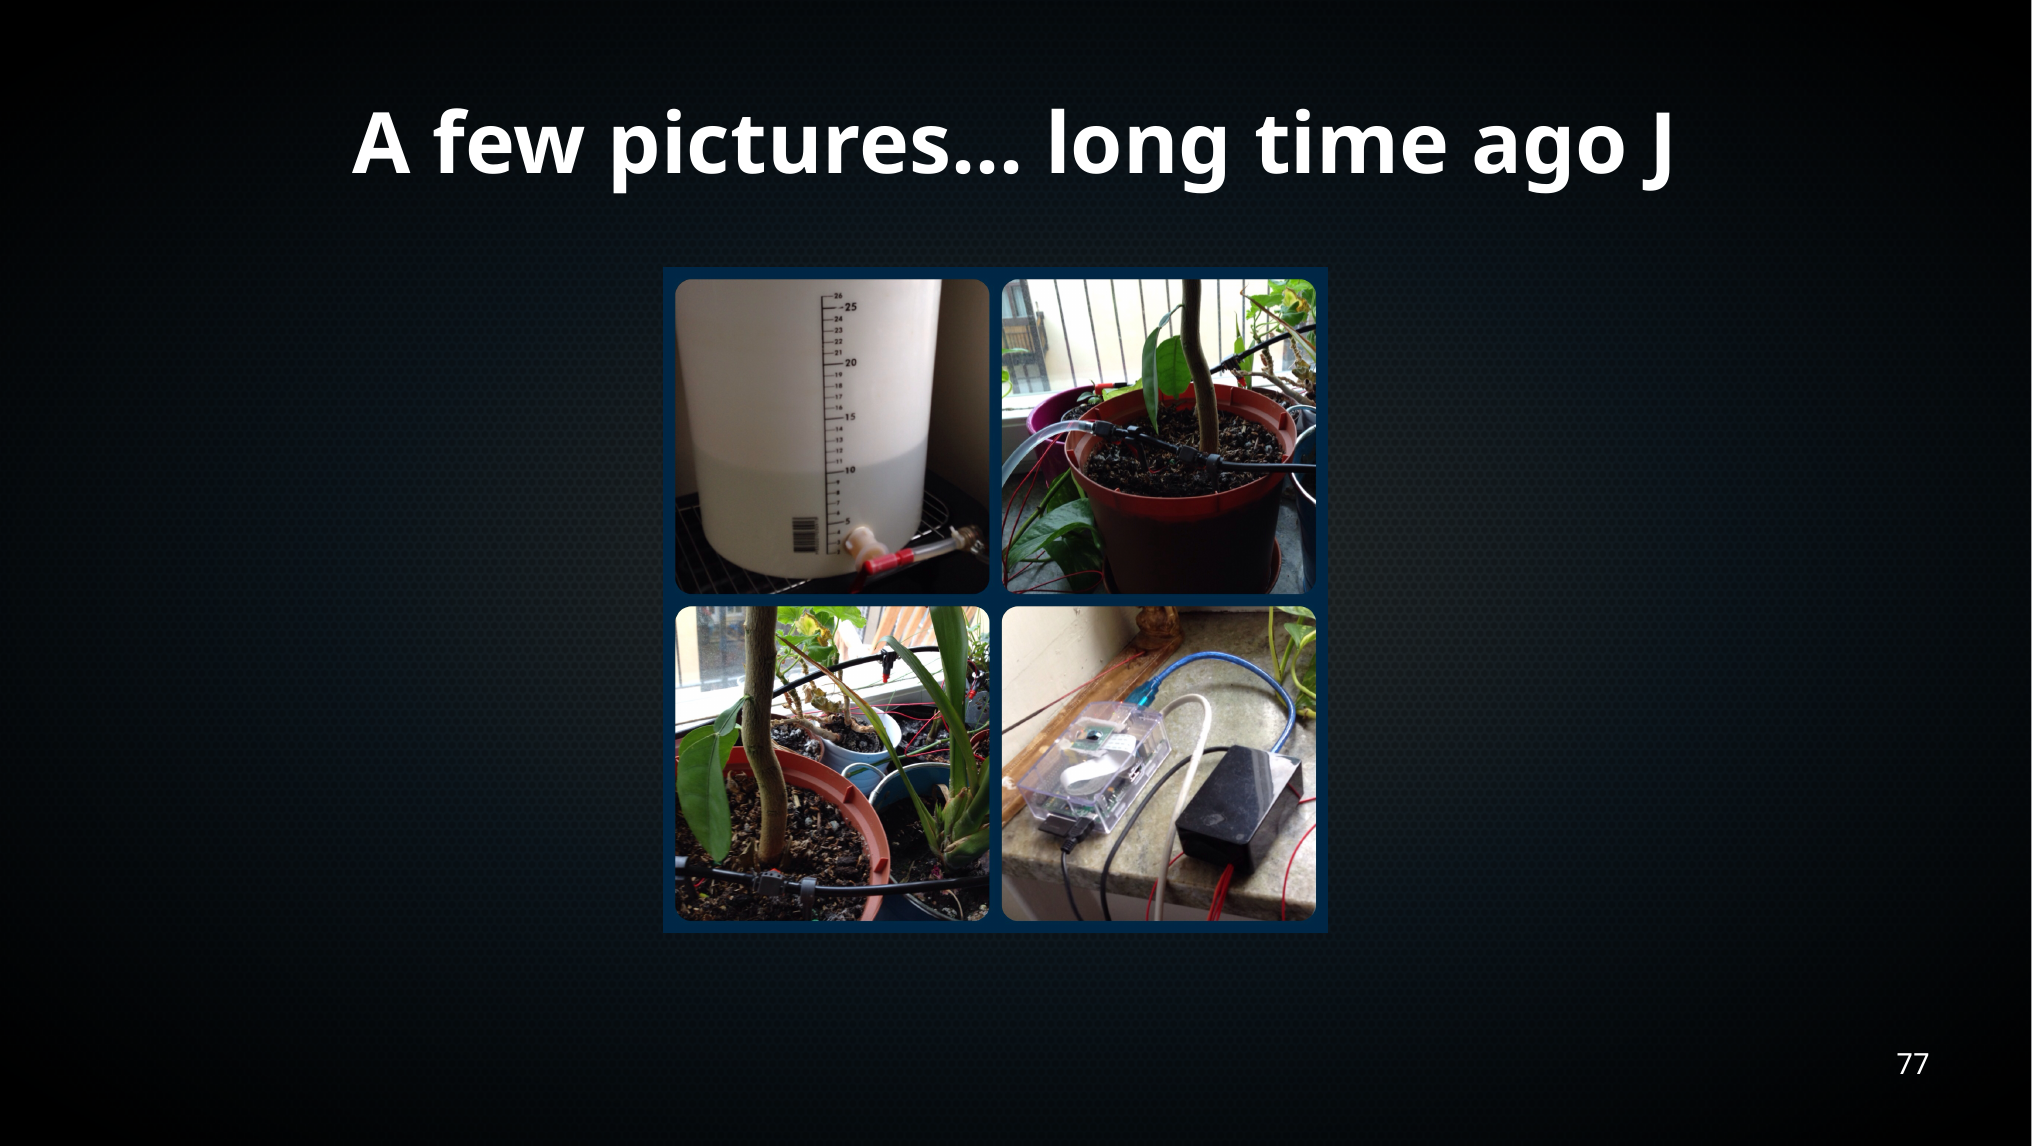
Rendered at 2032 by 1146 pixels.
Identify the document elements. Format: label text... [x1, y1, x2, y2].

picture [0, 0, 2032, 1146]
title A few pictures... long time ago J [101, 45, 1930, 237]
